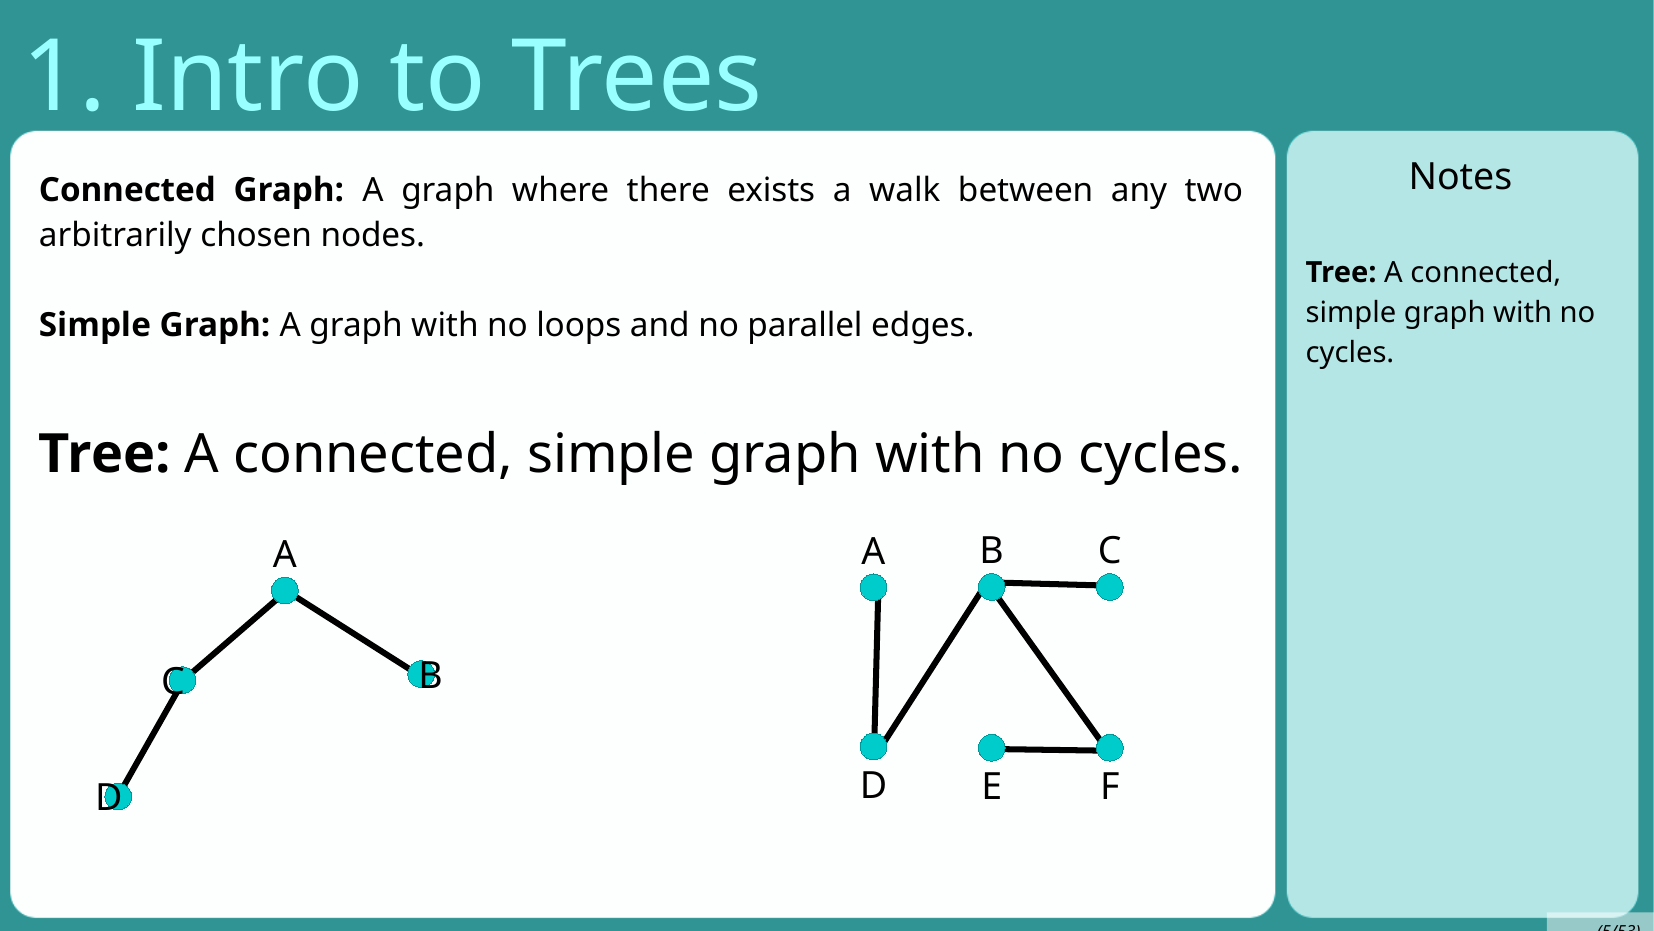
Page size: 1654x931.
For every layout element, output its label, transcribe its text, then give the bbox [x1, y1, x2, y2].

text_box B [425, 675, 435, 685]
text_box E [978, 734, 1006, 762]
text_box B [407, 660, 424, 688]
text_box B [425, 664, 435, 673]
text_box D [113, 783, 132, 810]
text_box (<number>/53) [1546, 912, 1654, 931]
text_box F [1096, 734, 1124, 762]
text_box A [271, 577, 299, 604]
text_box A [860, 573, 887, 601]
text_box Connected Graph: A graph where there exists a walk between any two arbitrarily chosen nodes. Simple Graph: A graph with no loops and no parallel edges. Tree: A connected, simple graph with no cycles. [39, 165, 1247, 892]
text_box B [978, 573, 1006, 601]
text_box D [104, 786, 117, 807]
text_box D [860, 733, 887, 760]
picture [0, 0, 1654, 931]
title 1. Intro to Trees [22, 13, 1511, 130]
text_box Notes Tree: A connected, simple graph with no cycles. [1290, 141, 1631, 661]
text_box C [169, 666, 196, 694]
text_box C [1096, 573, 1124, 601]
